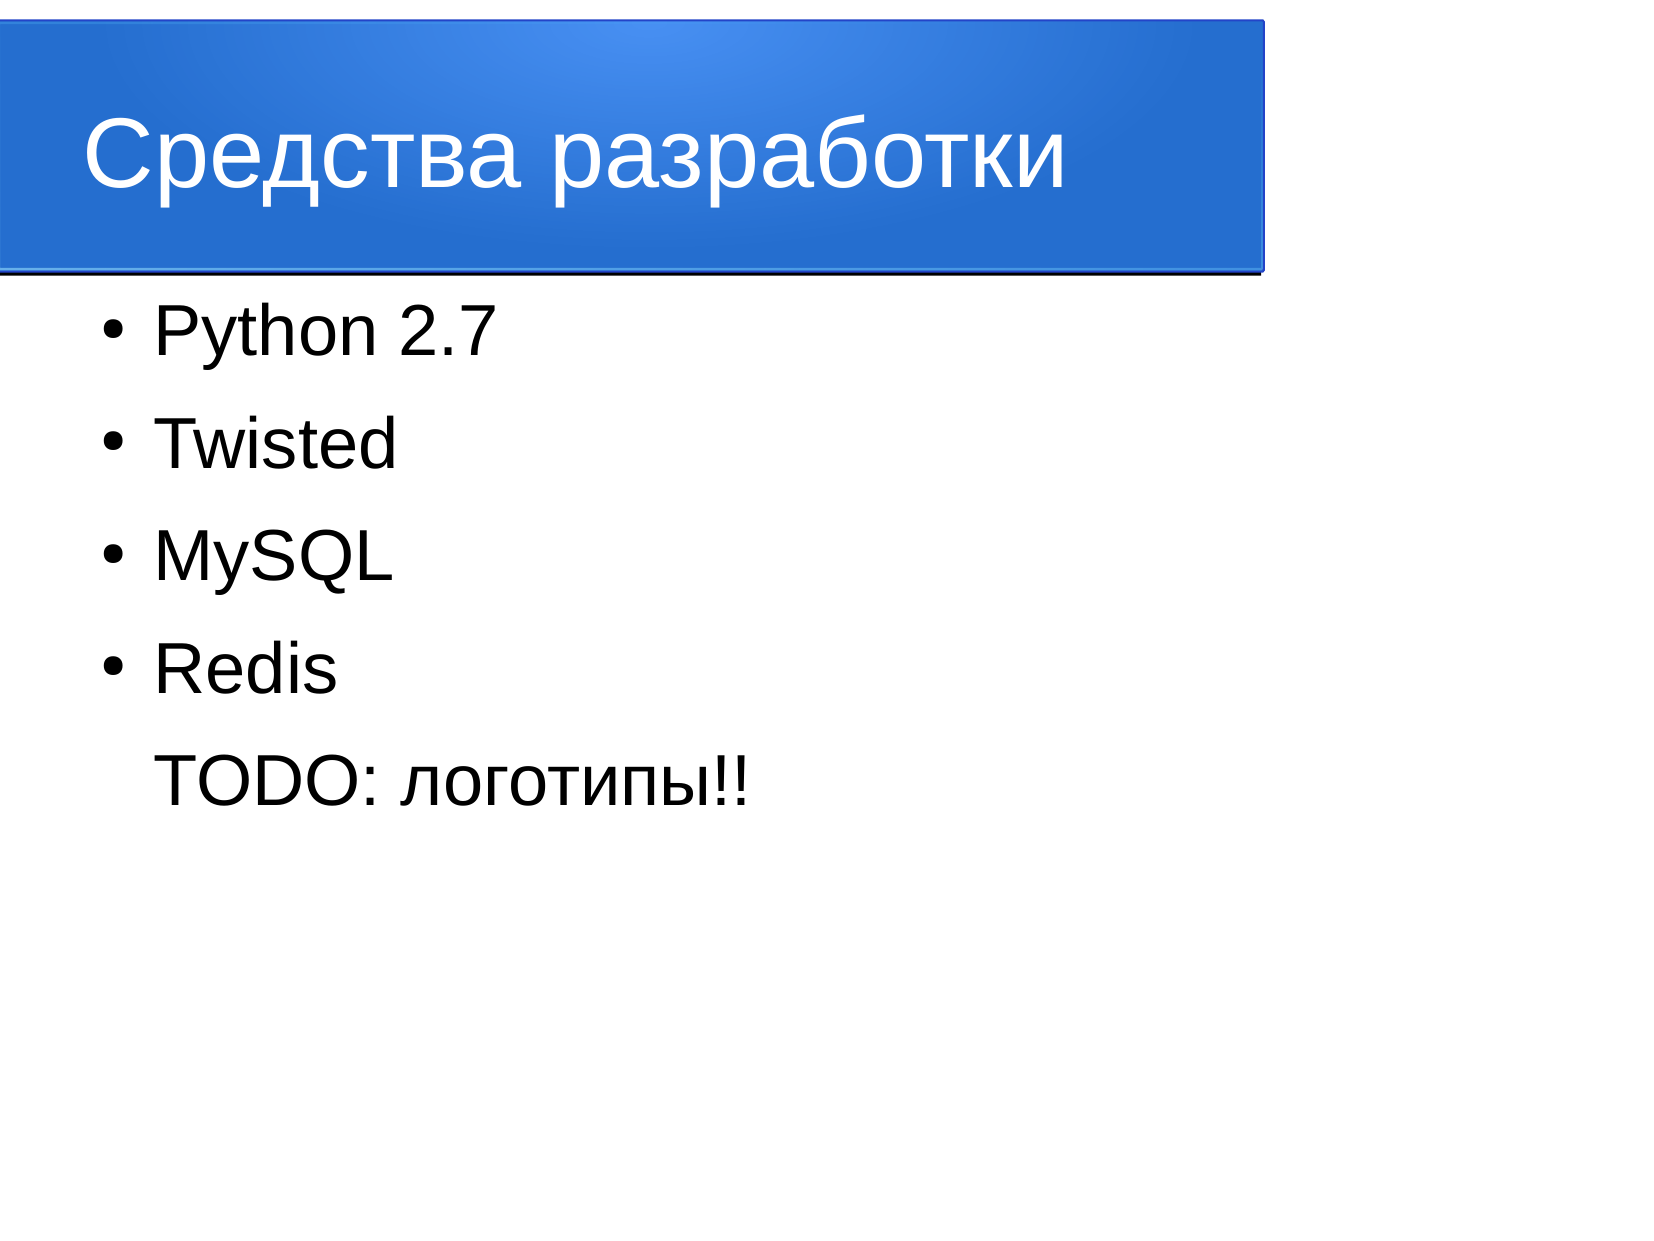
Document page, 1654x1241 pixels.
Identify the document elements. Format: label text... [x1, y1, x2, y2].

title Средства разработки [82, 49, 1250, 257]
list Python 2.7 Twisted MySQL Redis TODO: логотипы!! [82, 290, 1538, 1010]
